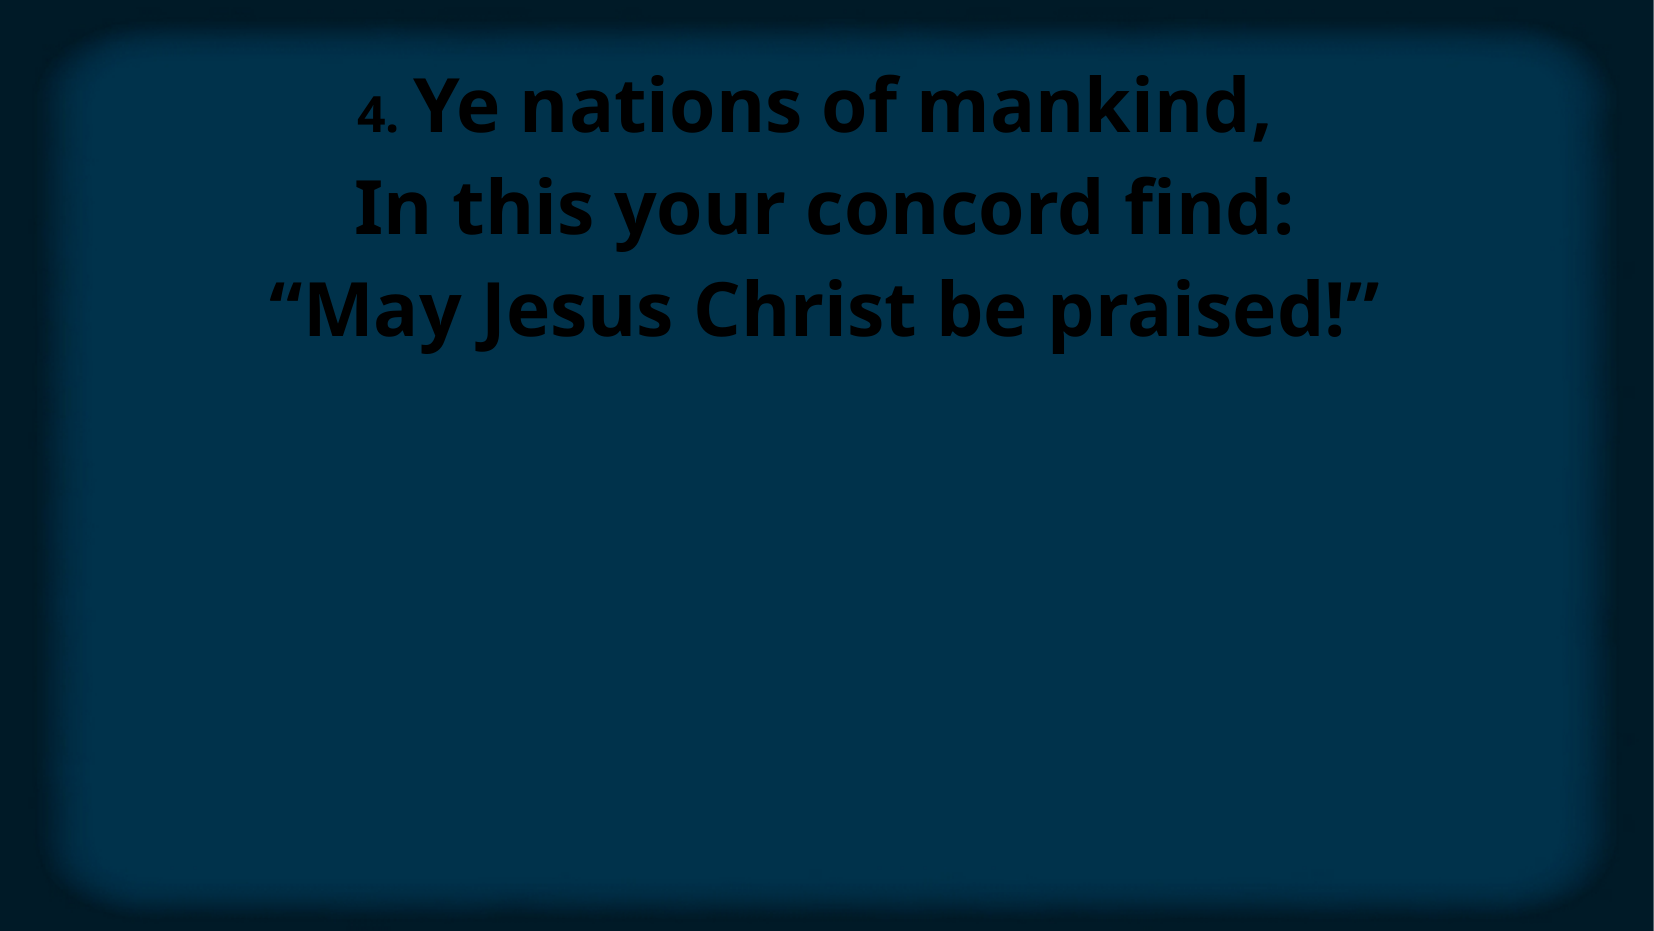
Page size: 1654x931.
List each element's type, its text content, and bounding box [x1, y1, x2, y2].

text_box 4. Ye nations of mankind, In this your concord find: “May Jesus Christ be praised!” [90, 44, 1561, 361]
picture [0, 0, 1654, 931]
